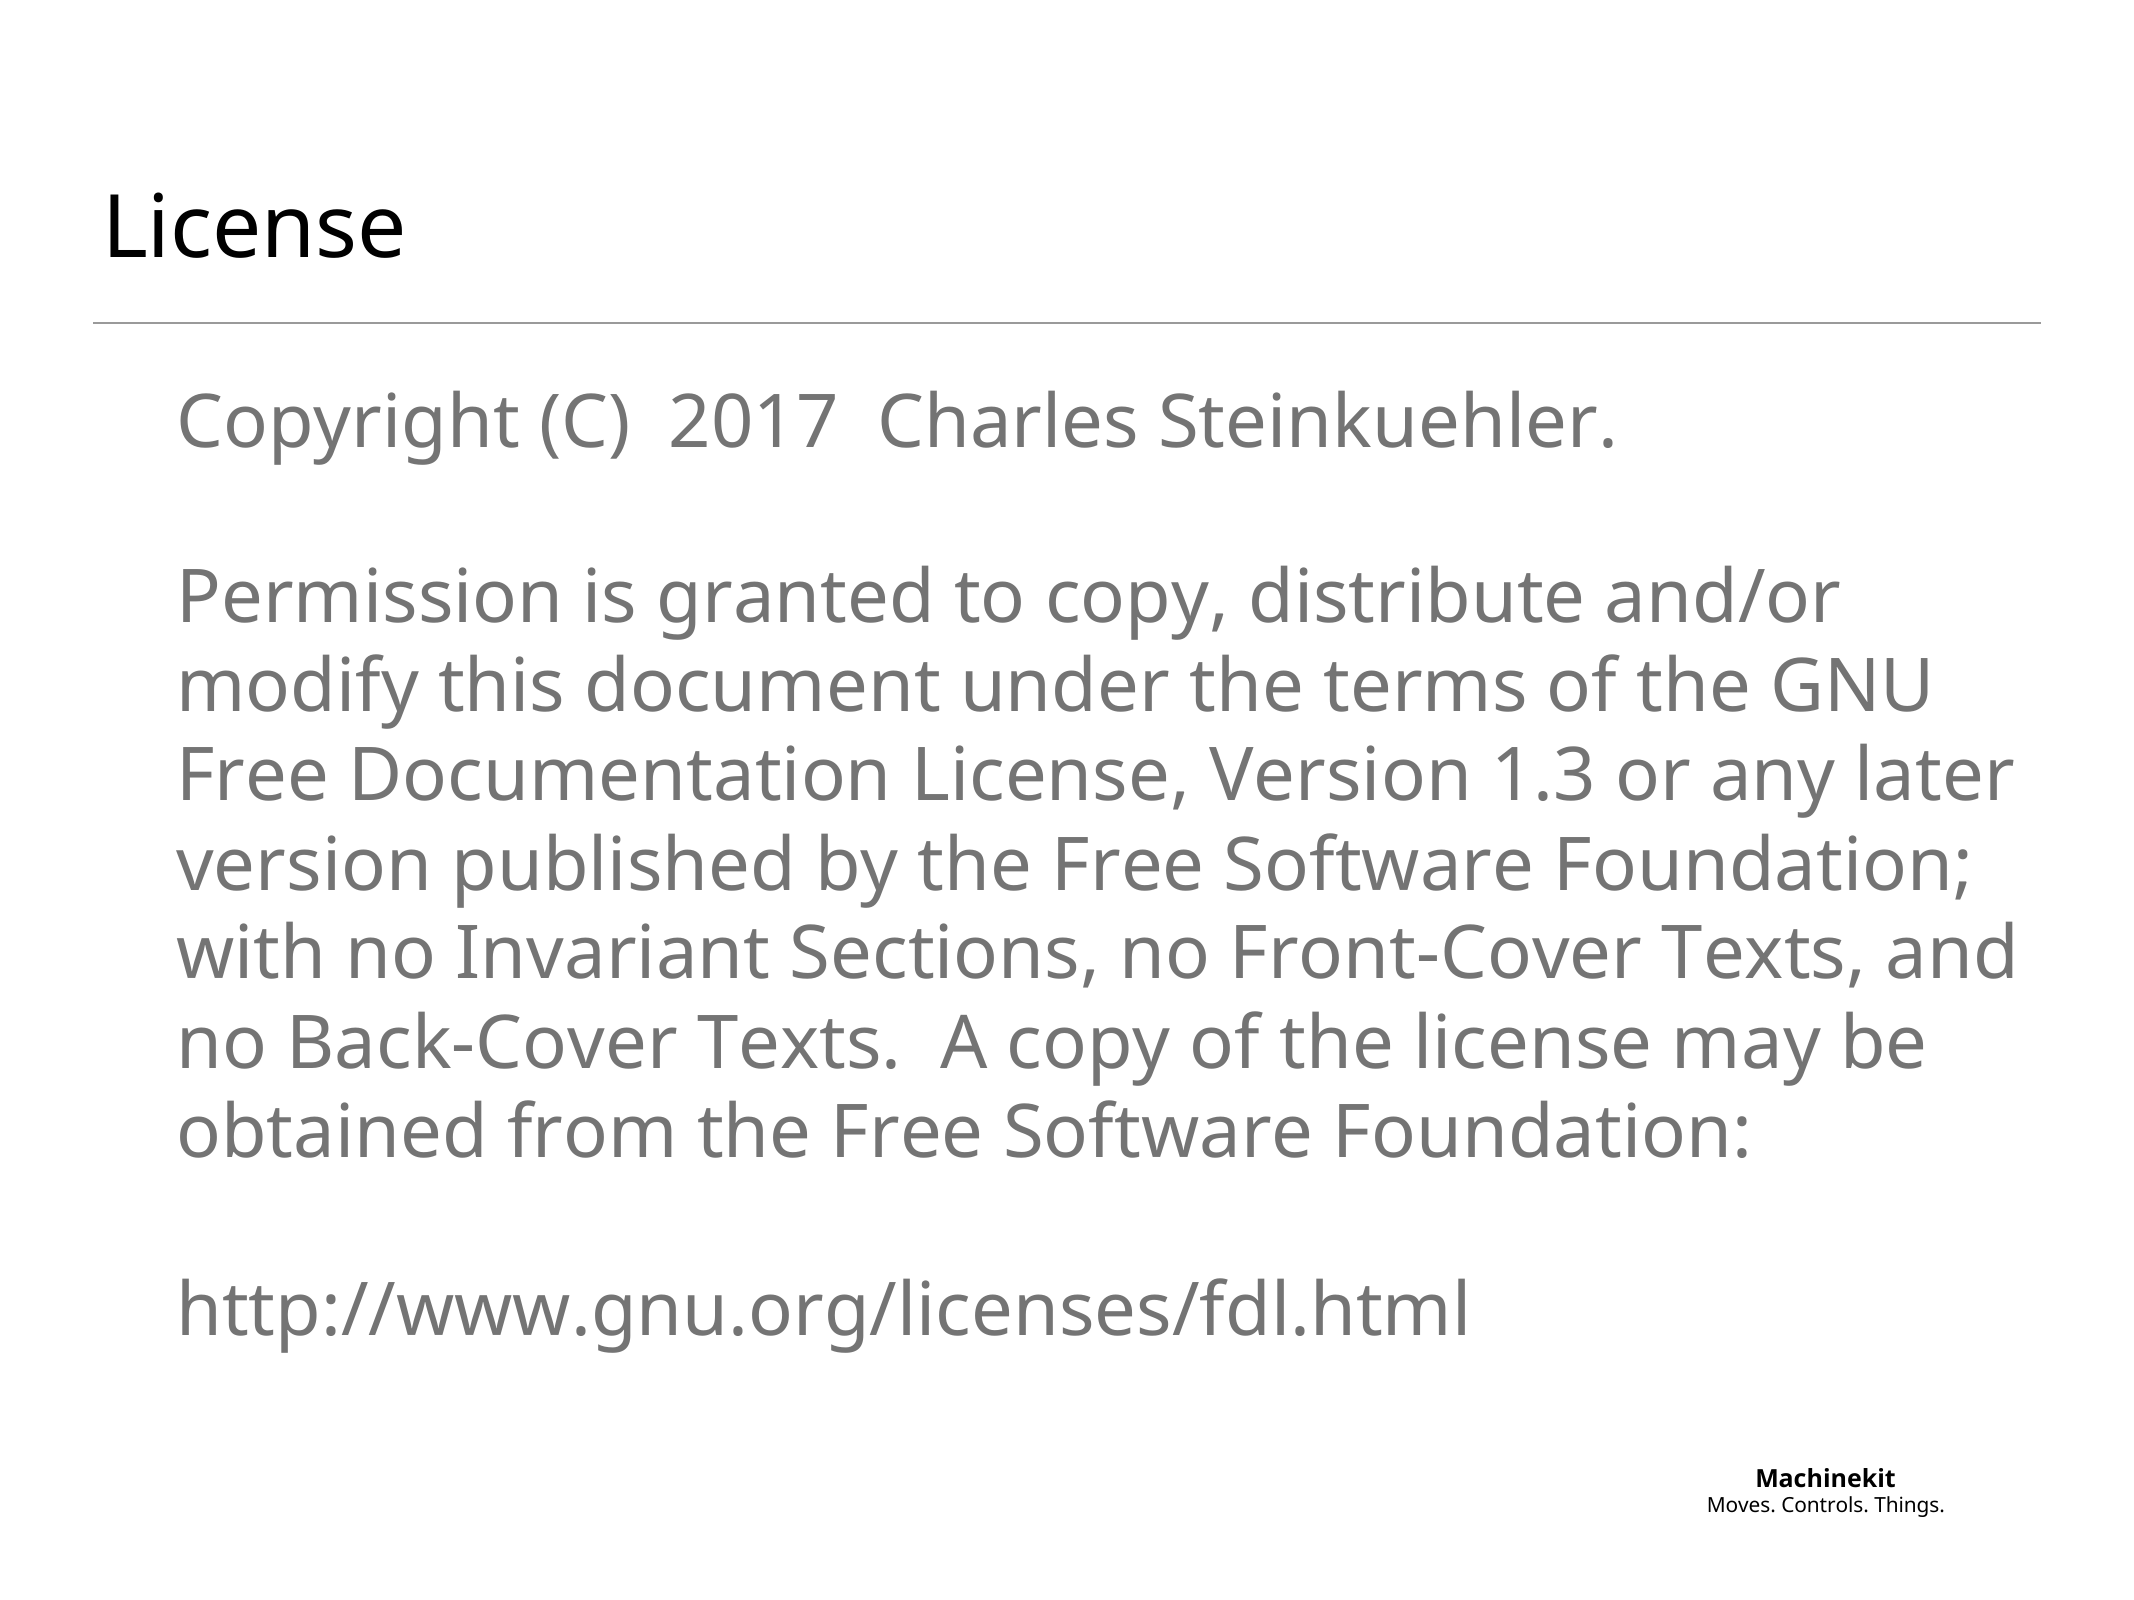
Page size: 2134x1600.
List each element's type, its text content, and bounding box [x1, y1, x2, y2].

title License [93, 54, 2040, 284]
list Copyright (C) 2017 Charles Steinkuehler. Permission is granted to copy, distribute and/or modify this document under the terms of the GNU Free Documentation License, Version 1.3 or any later version published by the Free Software Foundation; with no Invariant Sections, no Front-Cover Texts, and no Back-Cover Texts. A copy of the license may be obtained from the Free Software Foundation: http://www.gnu.org/licenses/fdl.html [93, 364, 2040, 1459]
